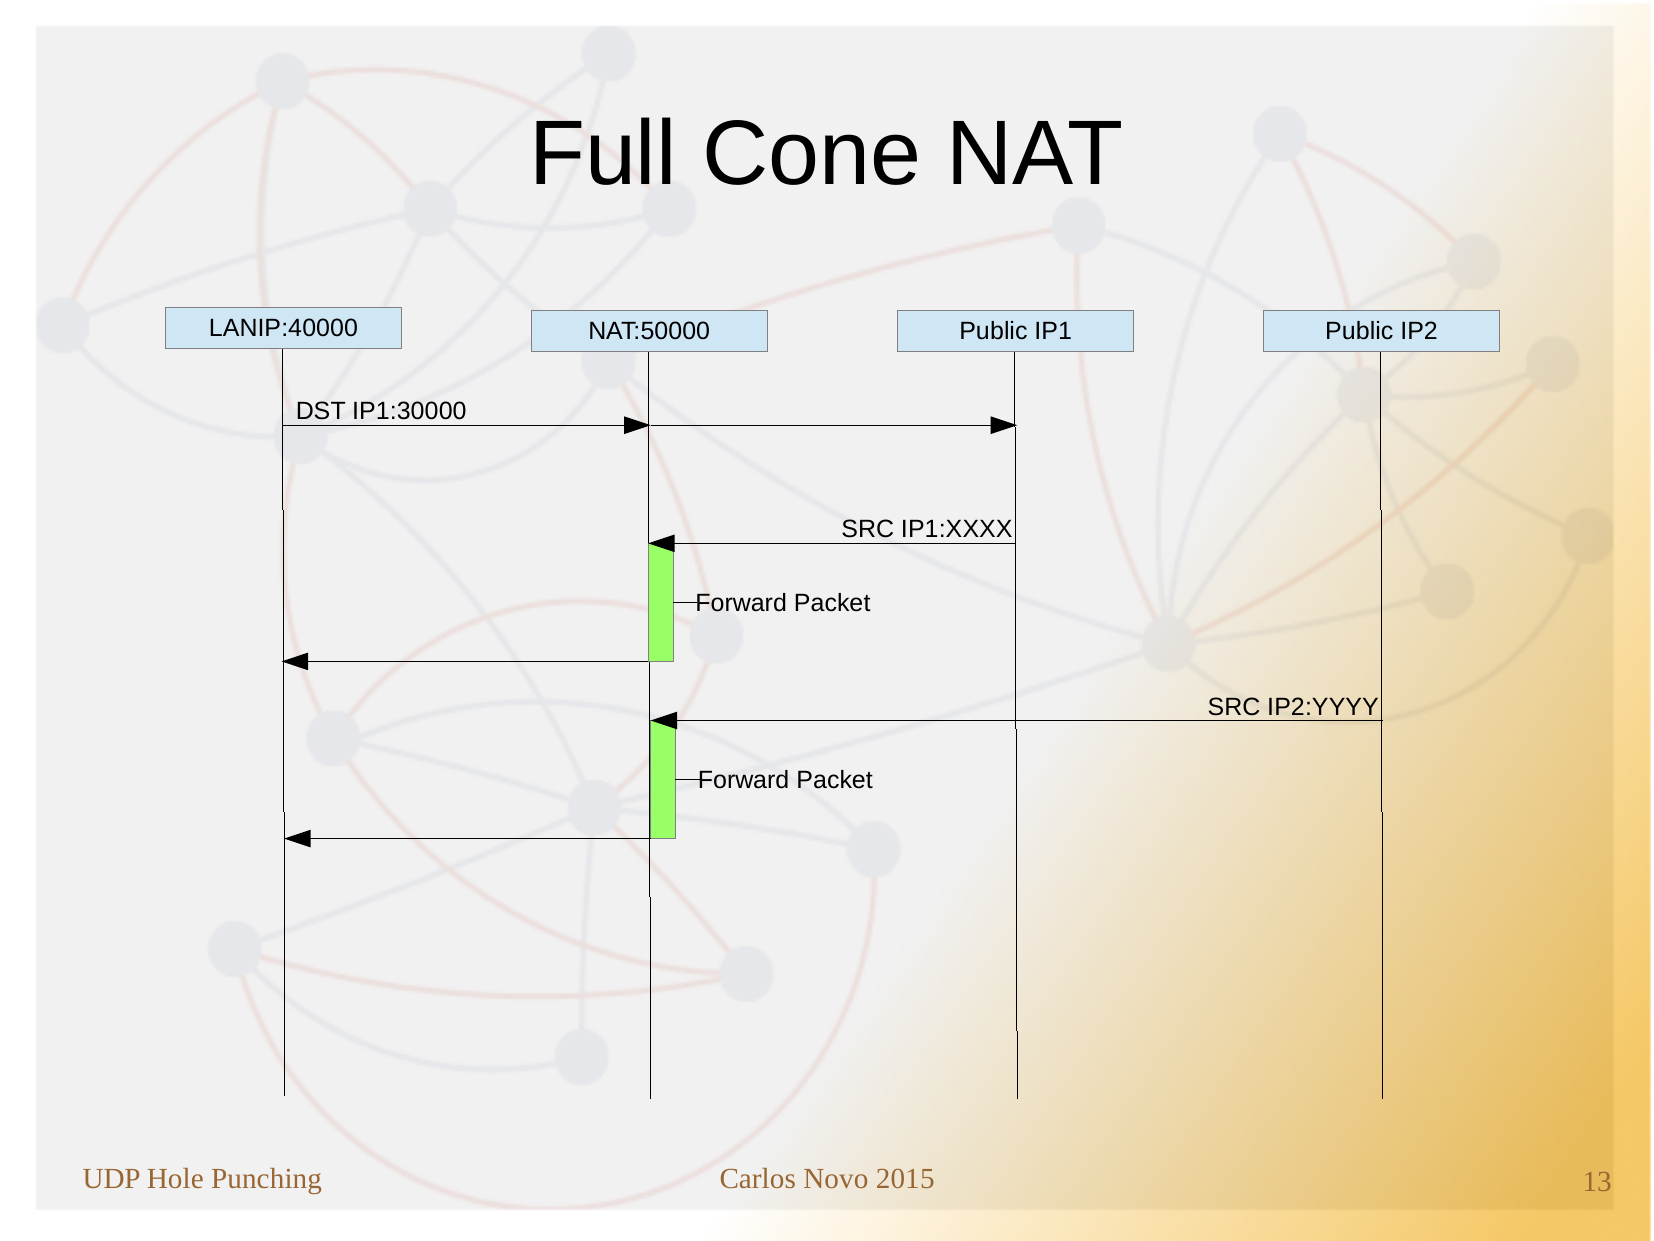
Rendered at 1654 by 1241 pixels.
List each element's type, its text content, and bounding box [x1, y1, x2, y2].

text_box Public IP2 [1263, 310, 1500, 352]
title Full Cone NAT [82, 49, 1571, 257]
text_box SRC IP2:YYYY [1192, 685, 1396, 729]
text_box Forward Packet [683, 758, 889, 802]
text_box Public IP1 [897, 310, 1134, 352]
text_box DST IP1:30000 [280, 389, 482, 433]
text_box Forward Packet [680, 580, 886, 624]
text_box [648, 544, 674, 662]
picture [0, 0, 1654, 1241]
text_box [650, 721, 676, 839]
text_box SRC IP1:XXXX [826, 507, 1030, 551]
text_box LANIP:40000 [165, 307, 402, 349]
text_box NAT:50000 [531, 310, 768, 352]
